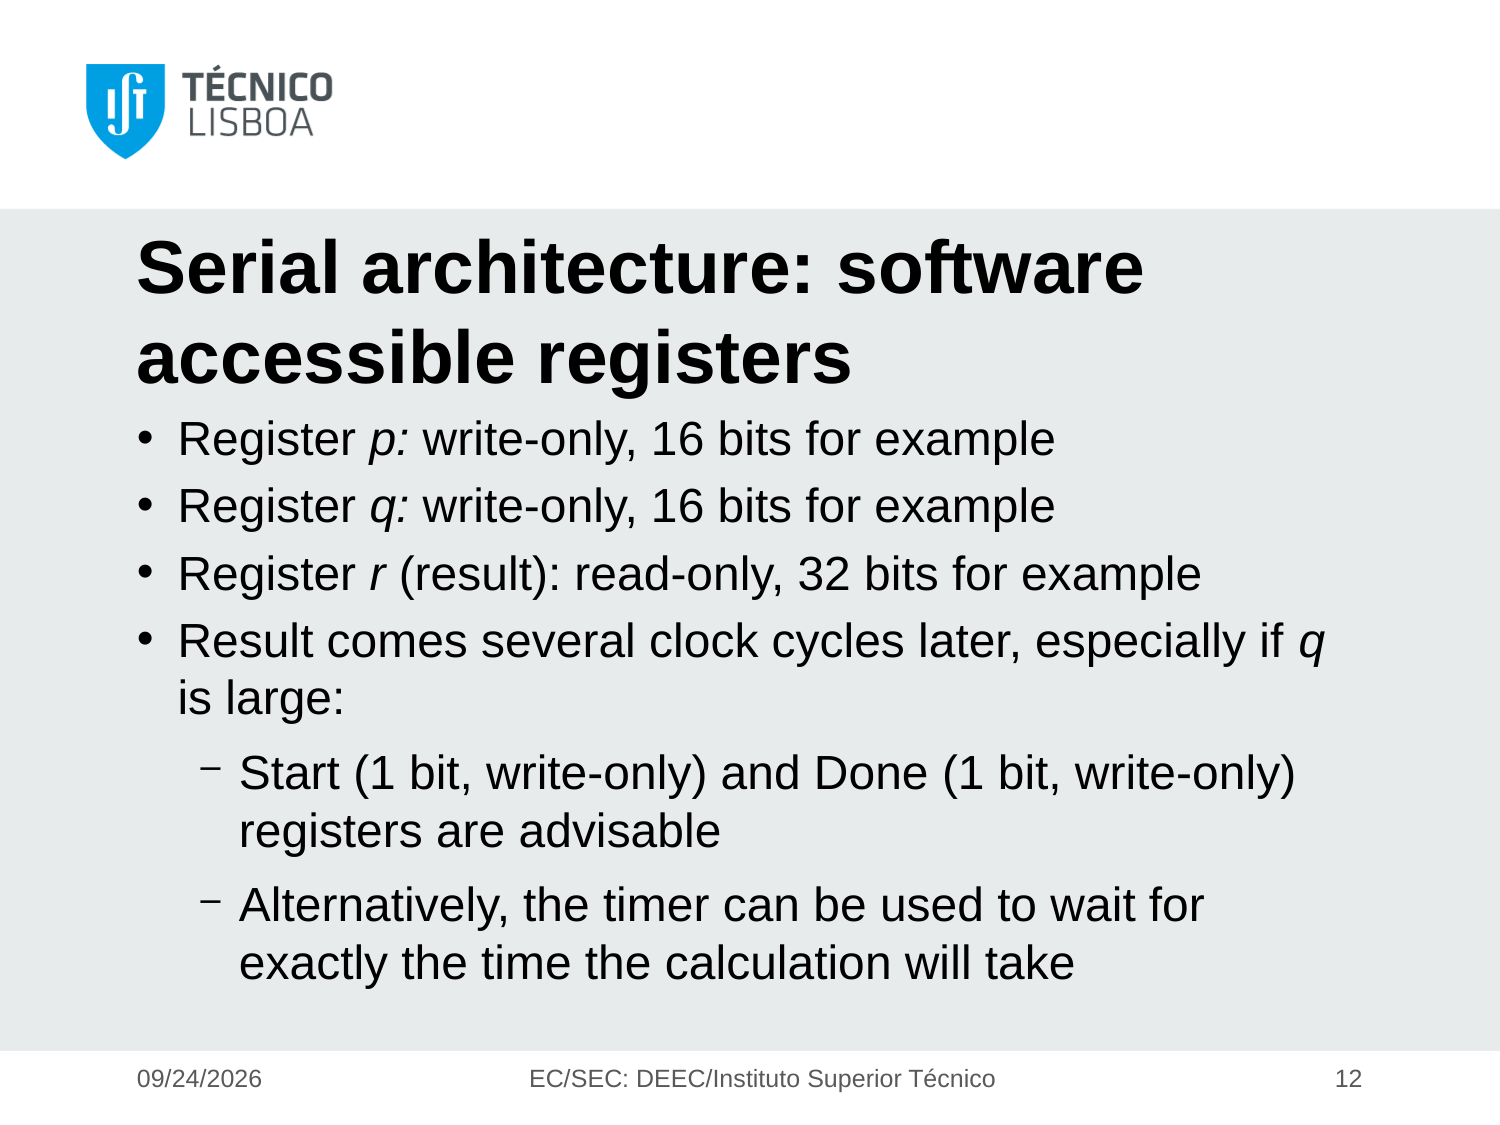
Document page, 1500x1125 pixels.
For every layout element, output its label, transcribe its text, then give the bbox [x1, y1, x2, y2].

slide_number 11/05/2020 [121, 1052, 425, 1103]
list Register p: write-only, 16 bits for example Register q: write-only, 16 bits for example Register r (result): read-only, 32 bits for example Result comes several clock cycles later, especially if q is large: Start (1 bit, write-only) and Done (1 bit, write-only) registers are advisable Alternatively, the timer can be used to wait for exactly the time the calculation will take [121, 400, 1378, 1005]
slide_number <number> [1077, 1052, 1378, 1103]
picture [0, 0, 1500, 1125]
footer EC/SEC: DEEC/Instituto Superior Técnico [512, 1052, 1021, 1103]
title Serial architecture: software accessible registers [121, 237, 1378, 381]
